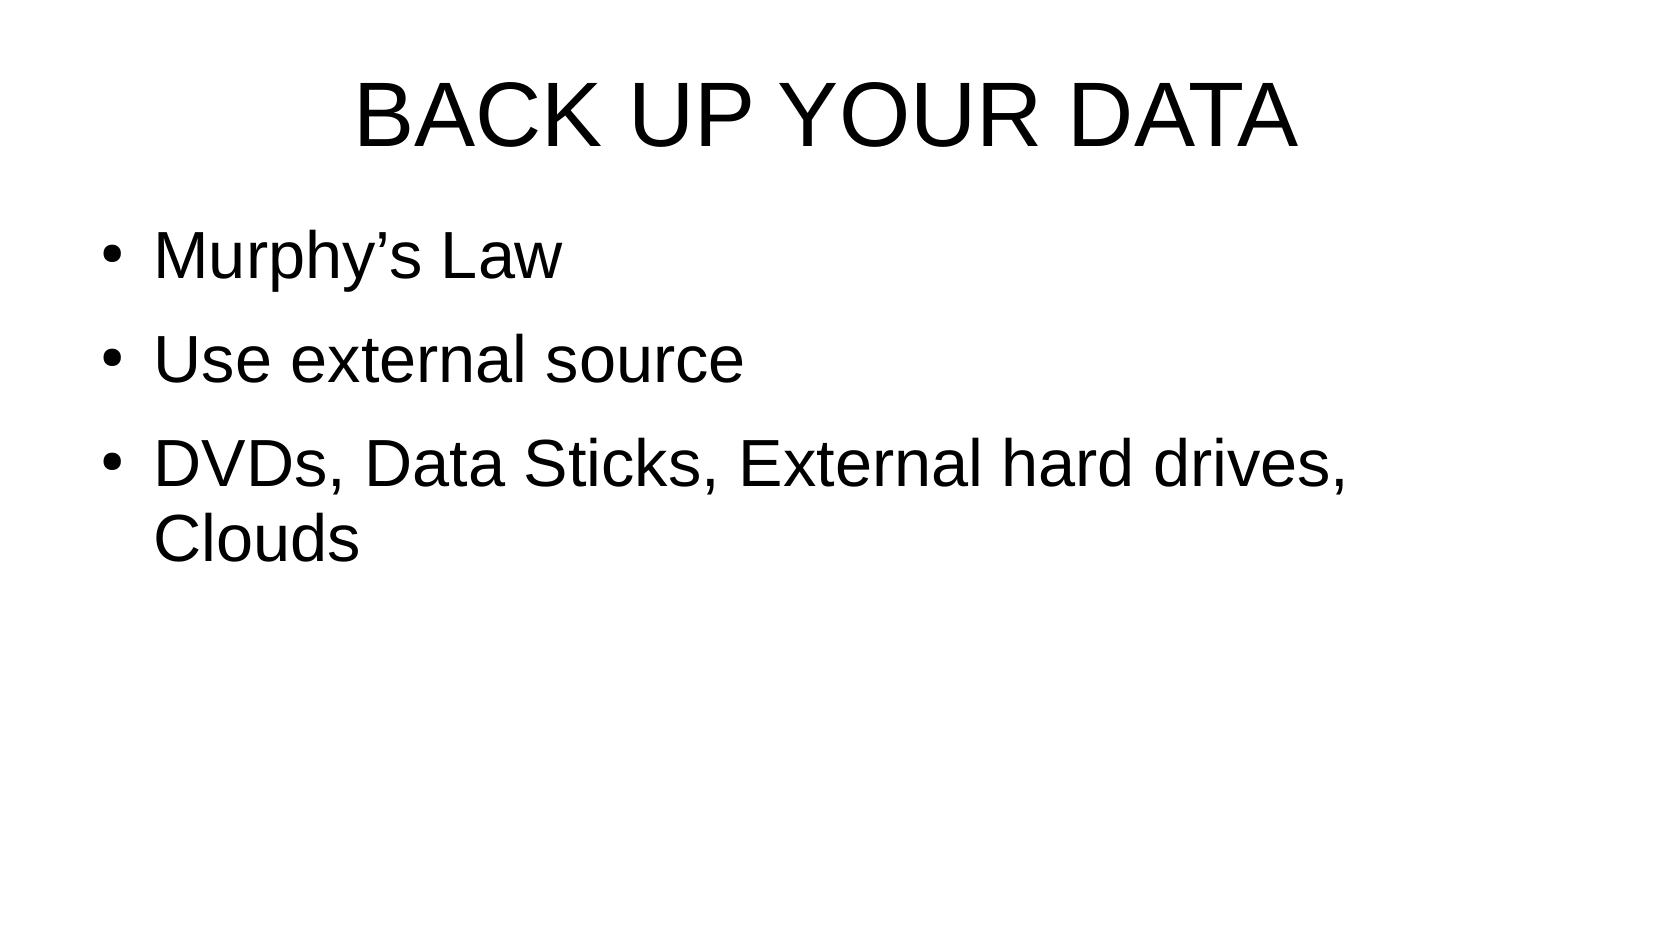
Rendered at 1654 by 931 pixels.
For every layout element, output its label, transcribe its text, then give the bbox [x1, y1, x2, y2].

title BACK UP YOUR DATA [82, 37, 1571, 193]
list Murphy’s Law Use external source DVDs, Data Sticks, External hard drives, Clouds [82, 217, 1571, 758]
